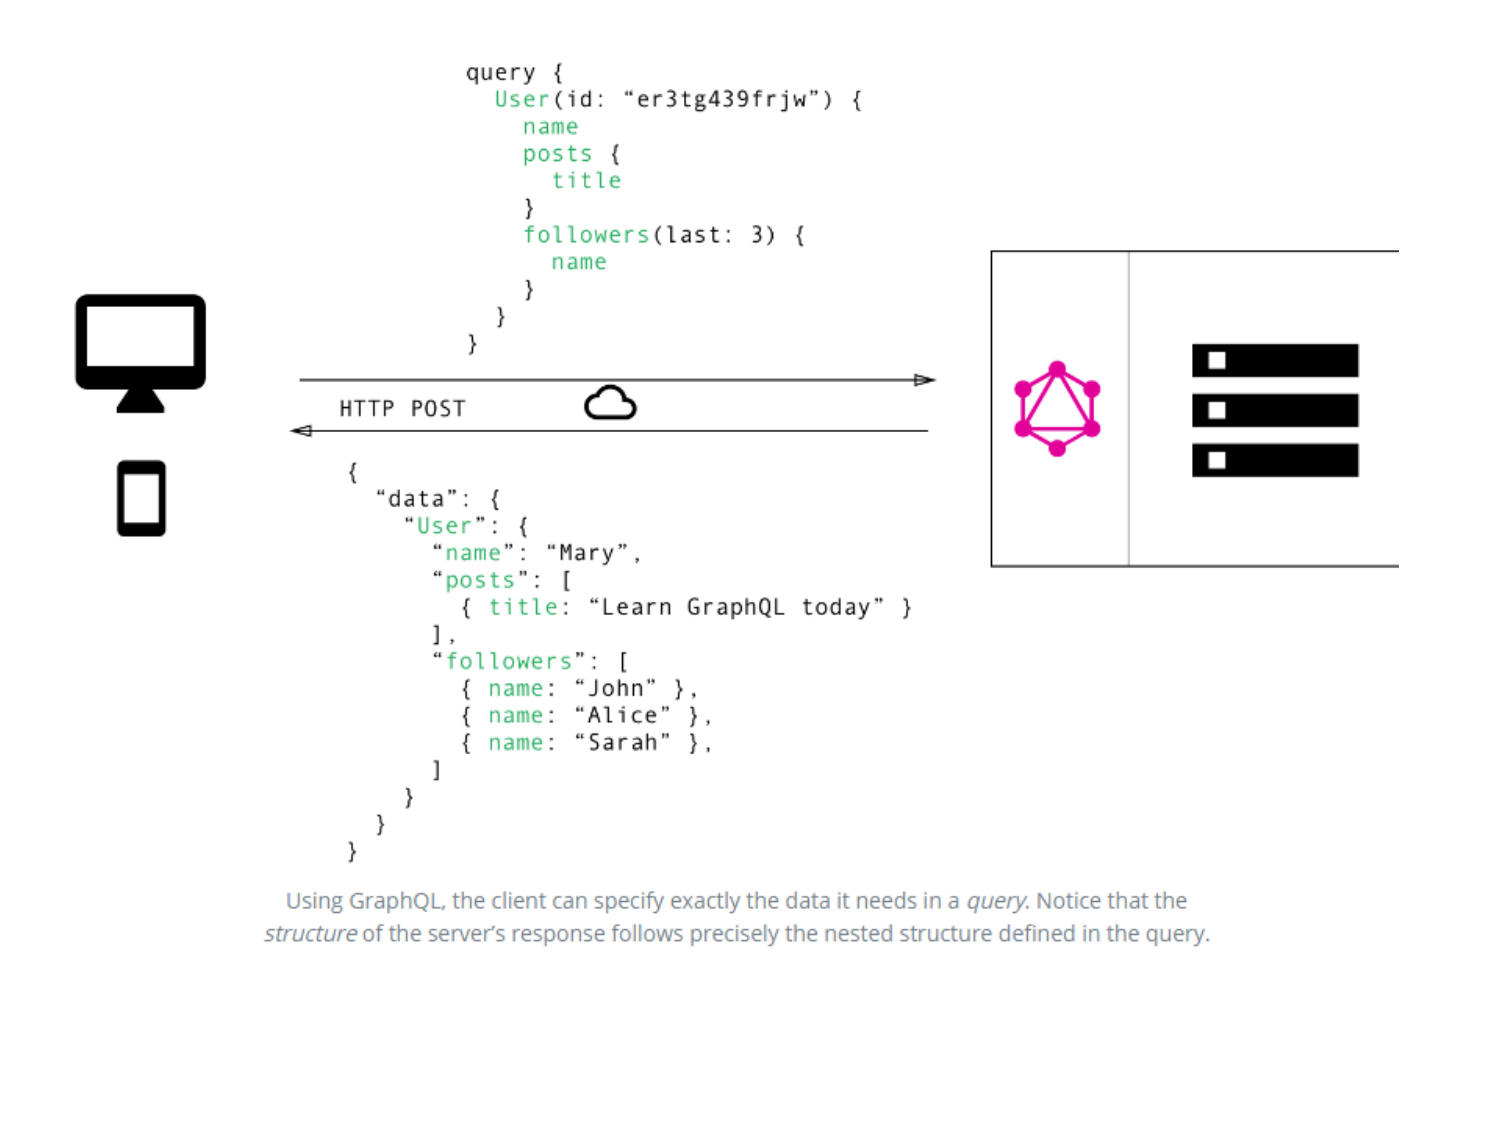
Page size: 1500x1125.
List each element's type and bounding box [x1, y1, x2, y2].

picture [67, 38, 1399, 998]
